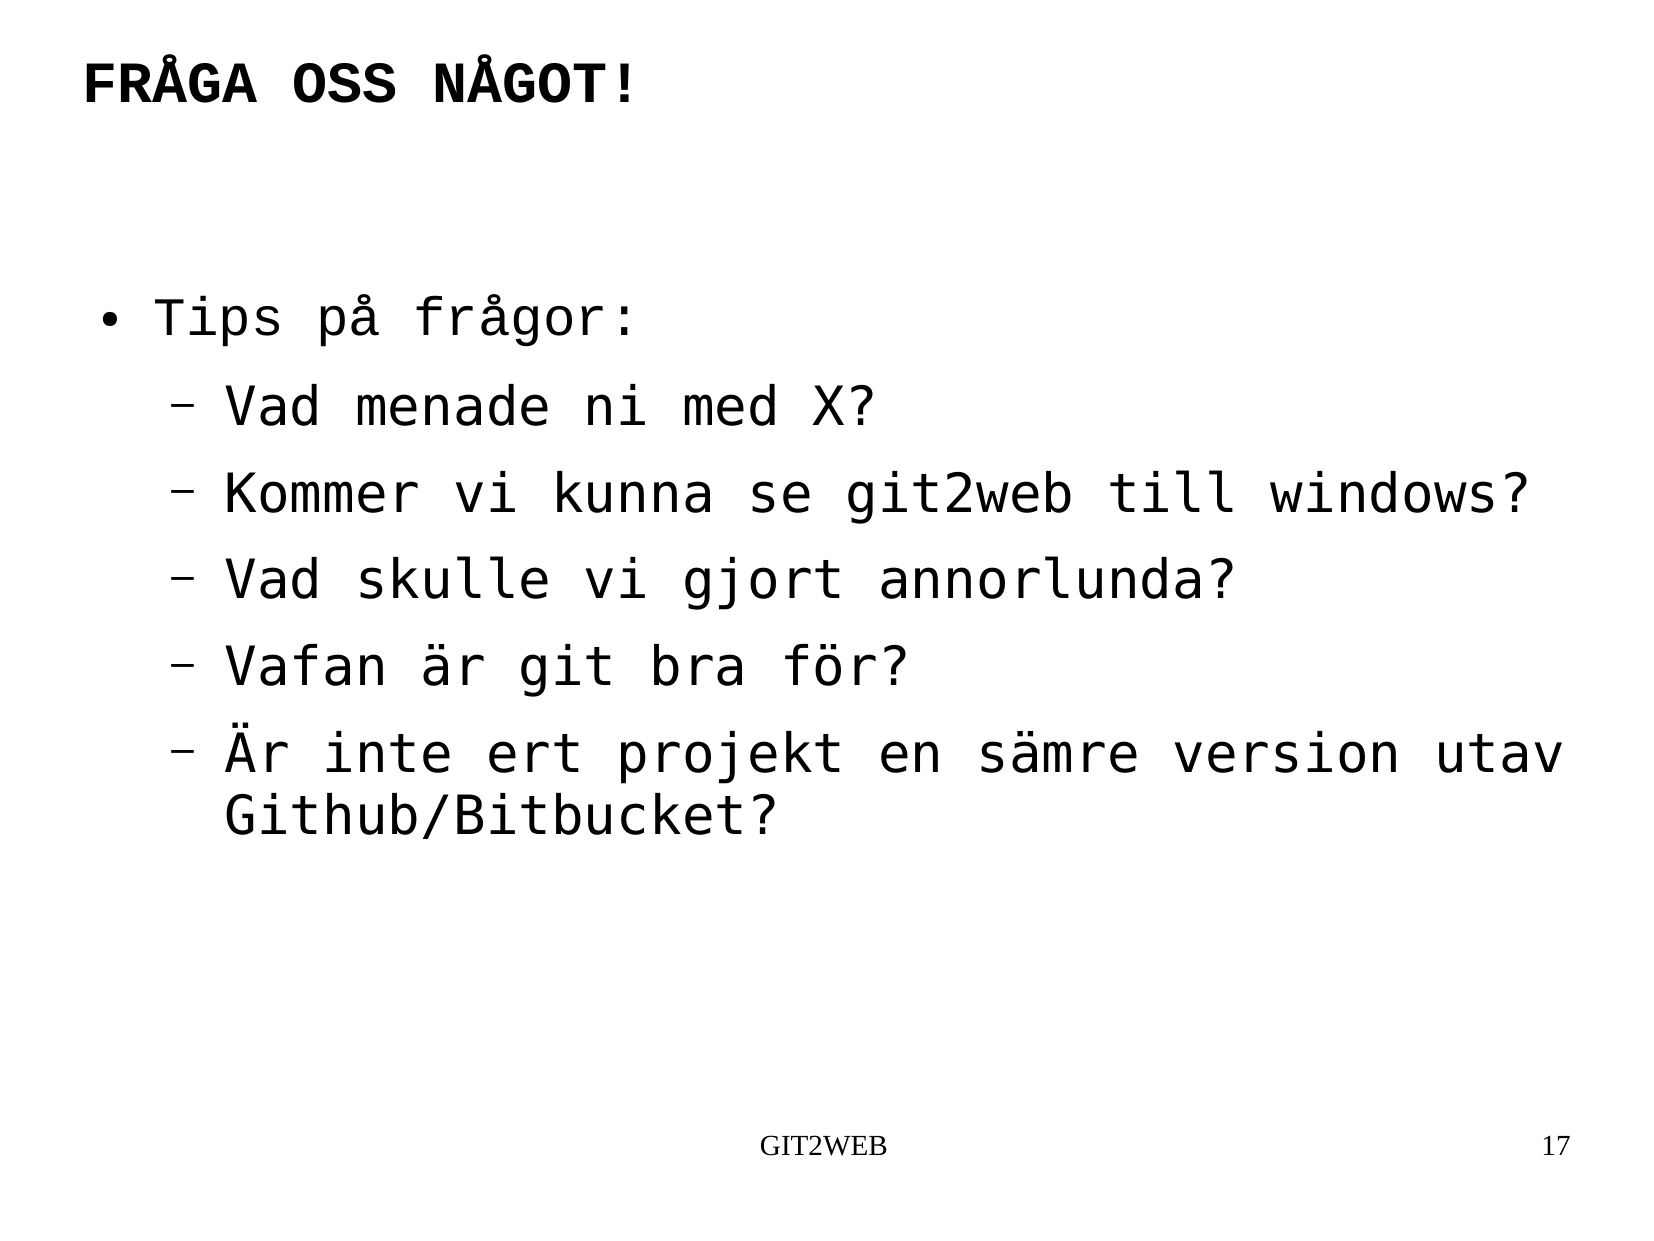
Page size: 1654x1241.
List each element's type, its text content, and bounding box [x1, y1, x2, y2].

title FRÅGA OSS NÅGOT! [82, 49, 1571, 257]
list Tips på frågor: Vad menade ni med X? Kommer vi kunna se git2web till windows? Vad skulle vi gjort annorlunda? Vafan är git bra för? Är inte ert projekt en sämre version utav Github/Bitbucket? [82, 290, 1571, 1010]
